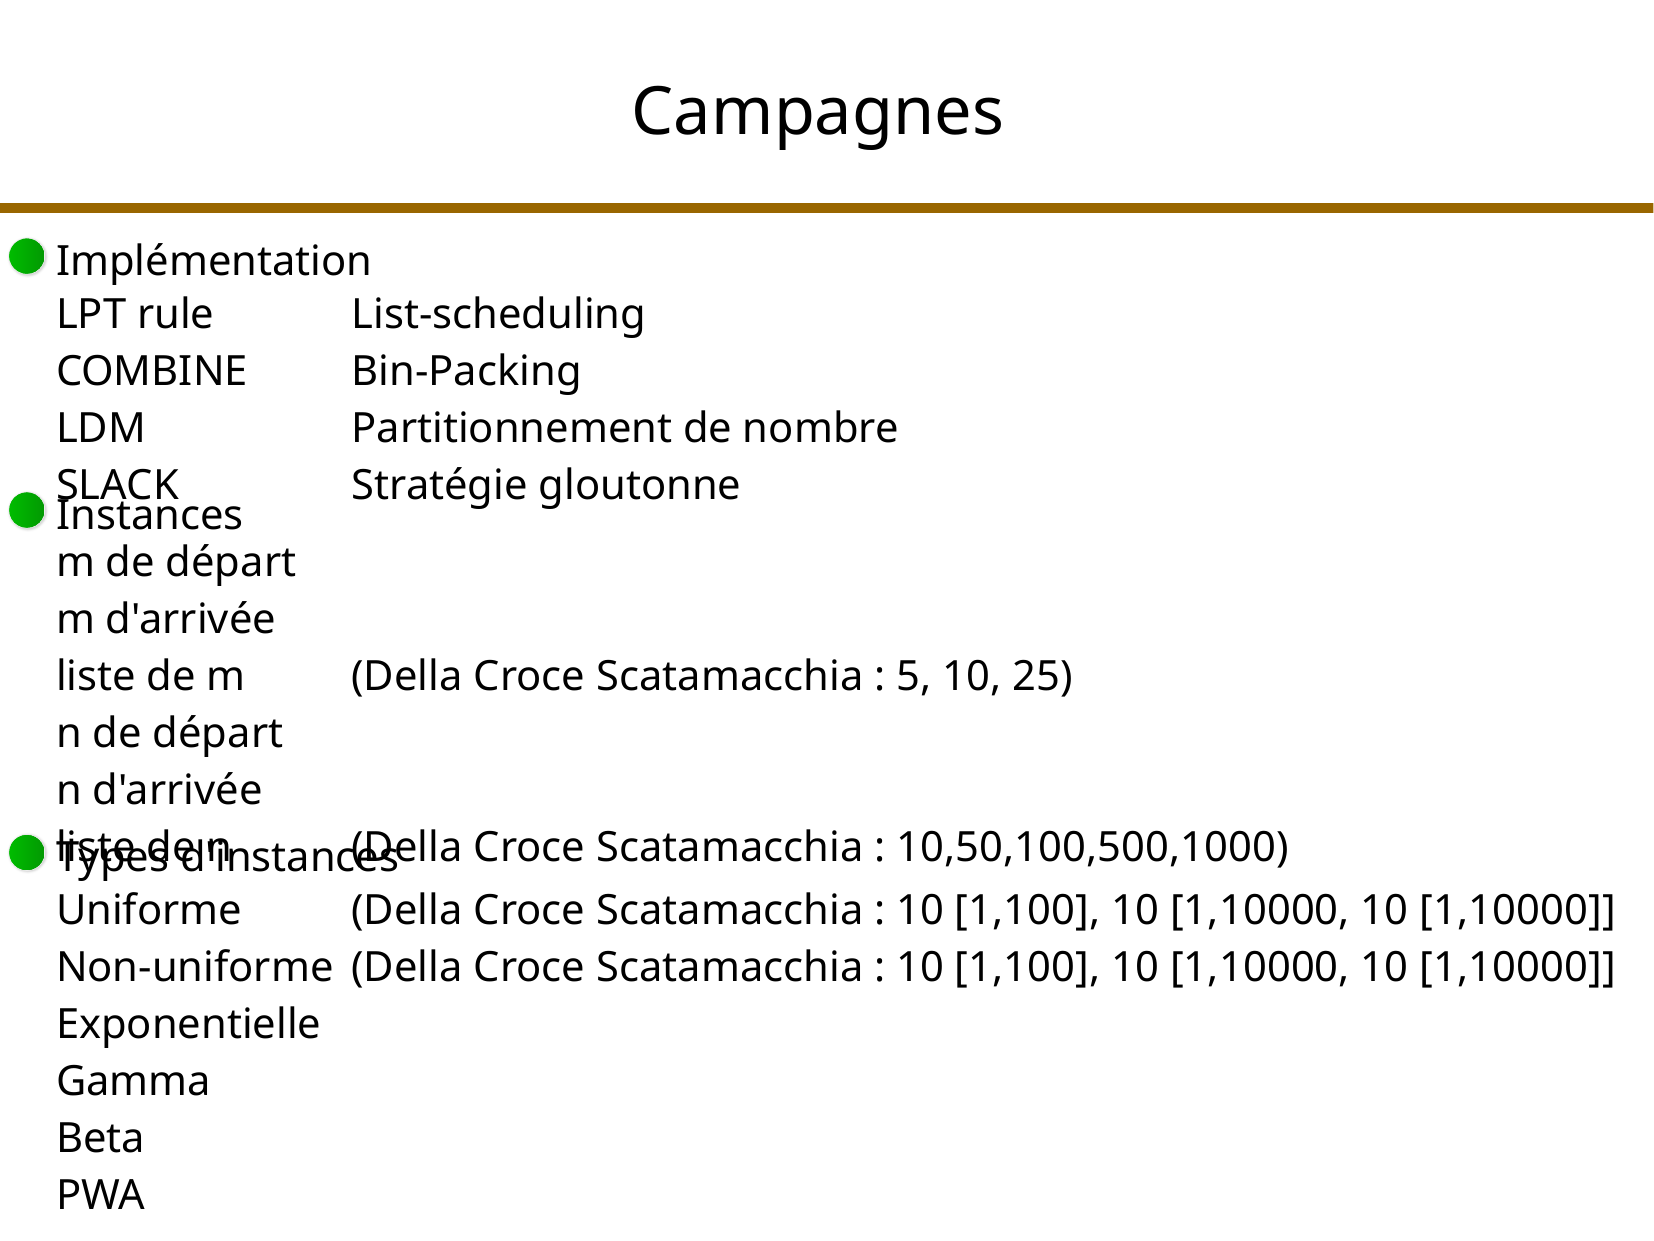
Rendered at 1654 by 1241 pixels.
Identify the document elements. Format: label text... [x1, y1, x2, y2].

text_box LPT rule List-scheduling COMBINE Bin-Packing LDM Partitionnement de nombre SLACK Stratégie gloutonne [41, 276, 1619, 476]
text_box Implémentation [41, 222, 1619, 276]
title Campagnes [82, 38, 1571, 179]
text_box Types d'instances [41, 819, 1619, 872]
picture [6, 236, 41, 278]
picture [6, 832, 50, 875]
picture [6, 490, 41, 532]
text_box Instances [41, 476, 1619, 524]
text_box Uniforme (Della Croce Scatamacchia : 10 [1,100], 10 [1,10000, 10 [1,10000]] Non-uniforme (Della Croce Scatamacchia : 10 [1,100], 10 [1,10000, 10 [1,10000]] Exponentielle Gamma Beta PWA [41, 872, 1654, 1175]
text_box m de départ m d'arrivée liste de m (Della Croce Scatamacchia : 5, 10, 25) n de départ n d'arrivée liste de n (Della Croce Scatamacchia : 10,50,100,500,1000) [41, 524, 1619, 819]
